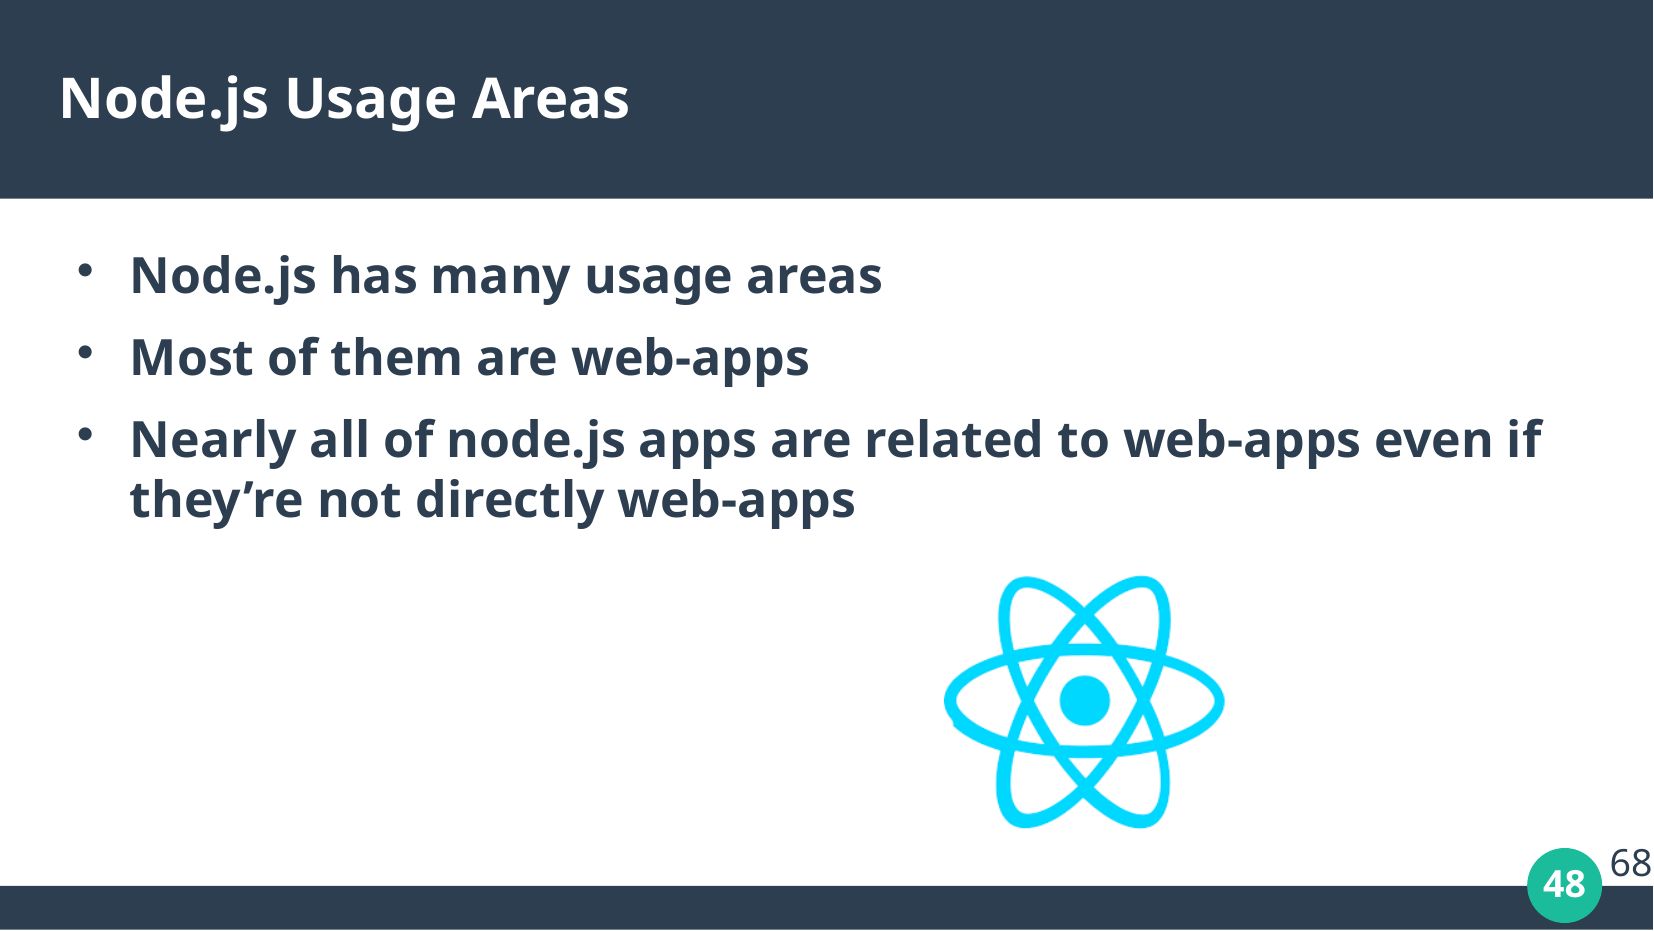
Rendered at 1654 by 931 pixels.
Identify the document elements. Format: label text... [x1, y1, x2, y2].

title Node.js Usage Areas [59, 37, 1594, 155]
list Node.js has many usage areas Most of them are web-apps Nearly all of node.js apps are related to web-apps even if they’re not directly web-apps [59, 243, 1594, 864]
picture [944, 560, 1226, 842]
text_box 68 [1588, 830, 1654, 899]
